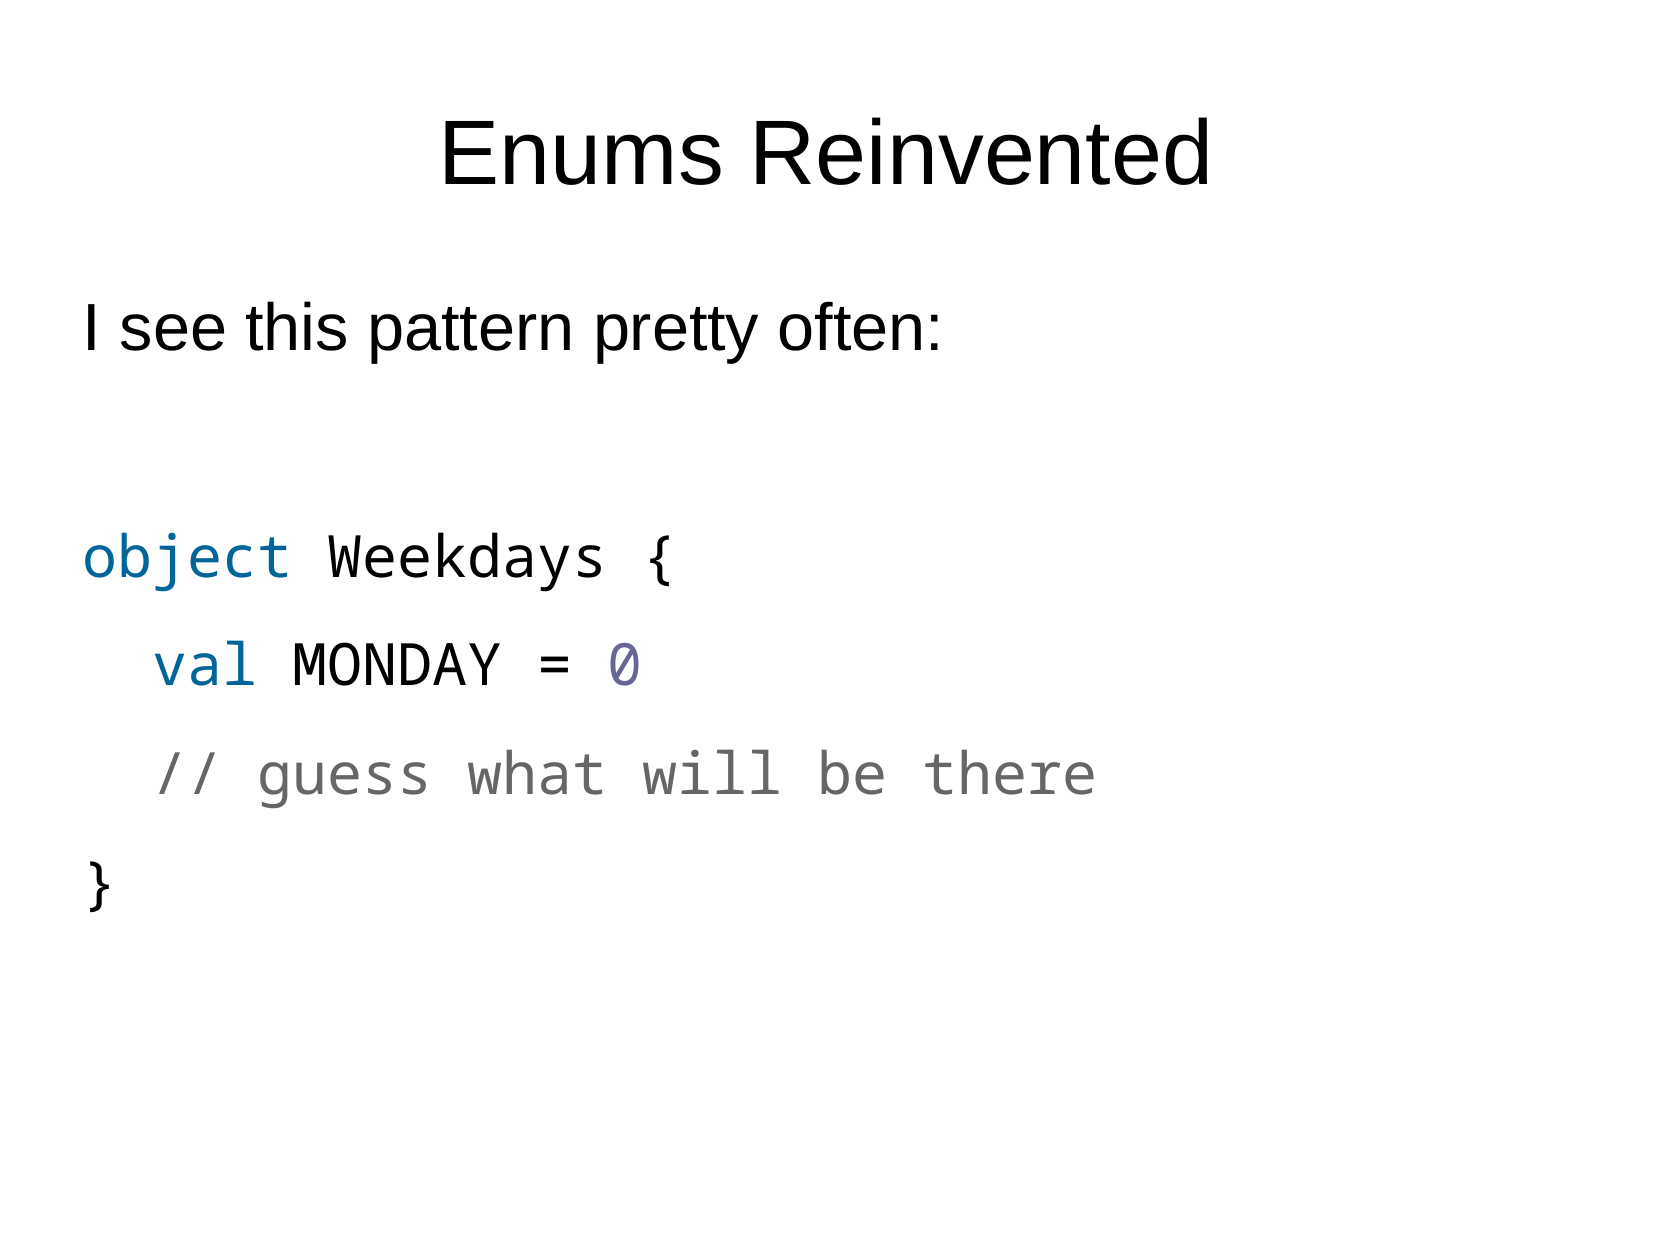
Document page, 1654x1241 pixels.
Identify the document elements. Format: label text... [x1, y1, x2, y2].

list I see this pattern pretty often: object Weekdays { val MONDAY = 0 // guess what will be there } [82, 290, 1571, 1010]
title Enums Reinvented [82, 49, 1571, 257]
